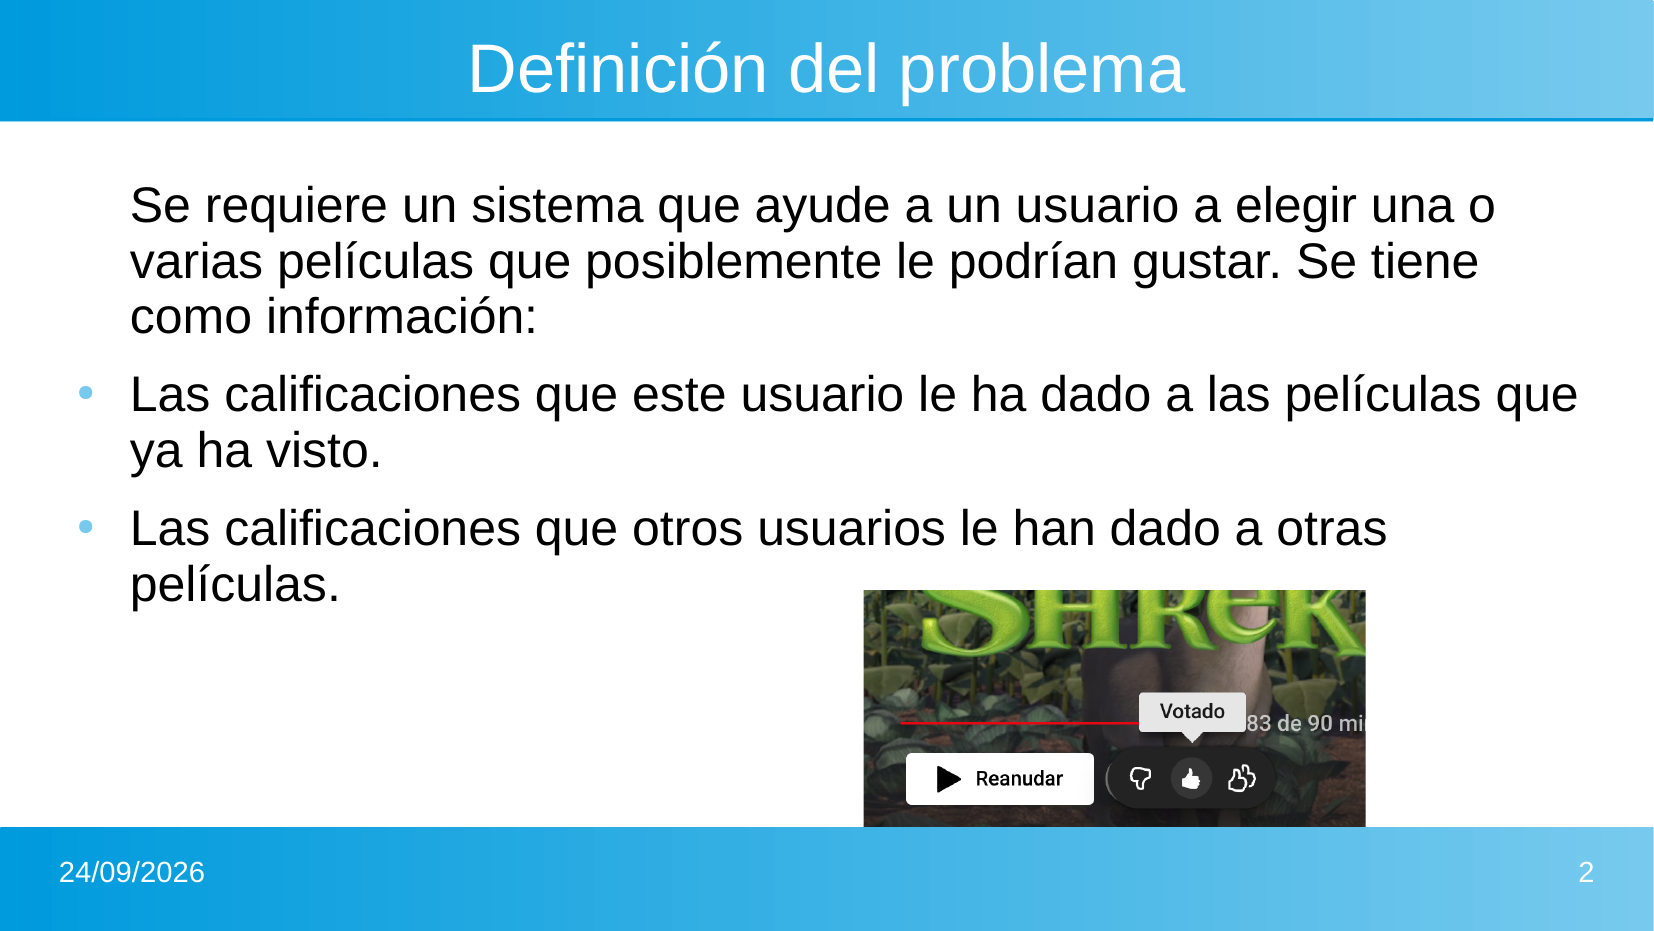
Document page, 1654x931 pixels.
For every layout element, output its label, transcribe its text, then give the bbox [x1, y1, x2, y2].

picture [863, 590, 1366, 827]
title Definición del problema [59, 29, 1595, 108]
list Se requiere un sistema que ayude a un usuario a elegir una o varias películas que posiblemente le podrían gustar. Se tiene como información: Las calificaciones que este usuario le ha dado a las películas que ya ha visto. Las calificaciones que otros usuarios le han dado a otras películas. [59, 177, 1595, 768]
